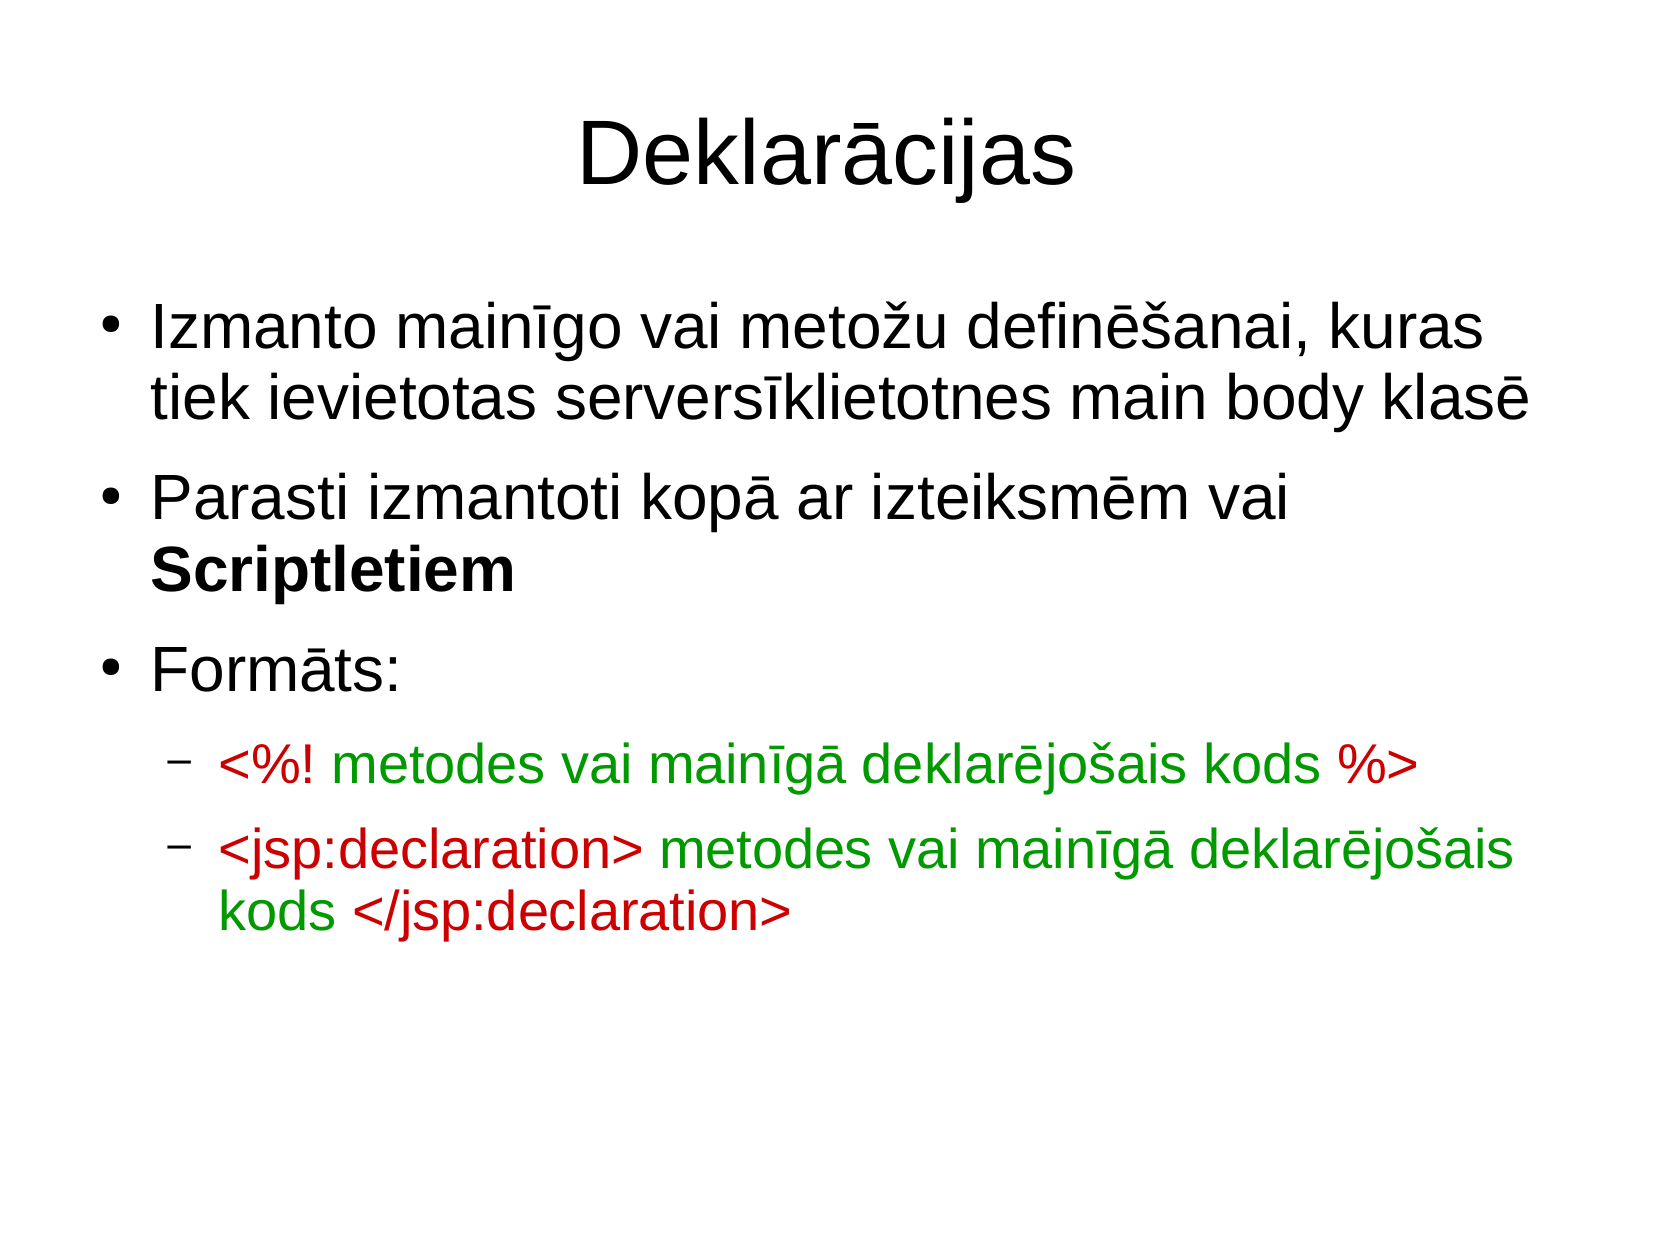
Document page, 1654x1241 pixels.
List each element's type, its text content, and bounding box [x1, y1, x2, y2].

list Izmanto mainīgo vai metožu definēšanai, kuras tiek ievietotas serversīklietotnes main body klasē Parasti izmantoti kopā ar izteiksmēm vai Scriptletiem Formāts: <%! metodes vai mainīgā deklarējošais kods %> <jsp:declaration> metodes vai mainīgā deklarējošais kods </jsp:declaration> [82, 290, 1538, 1010]
title Deklarācijas [82, 49, 1571, 257]
